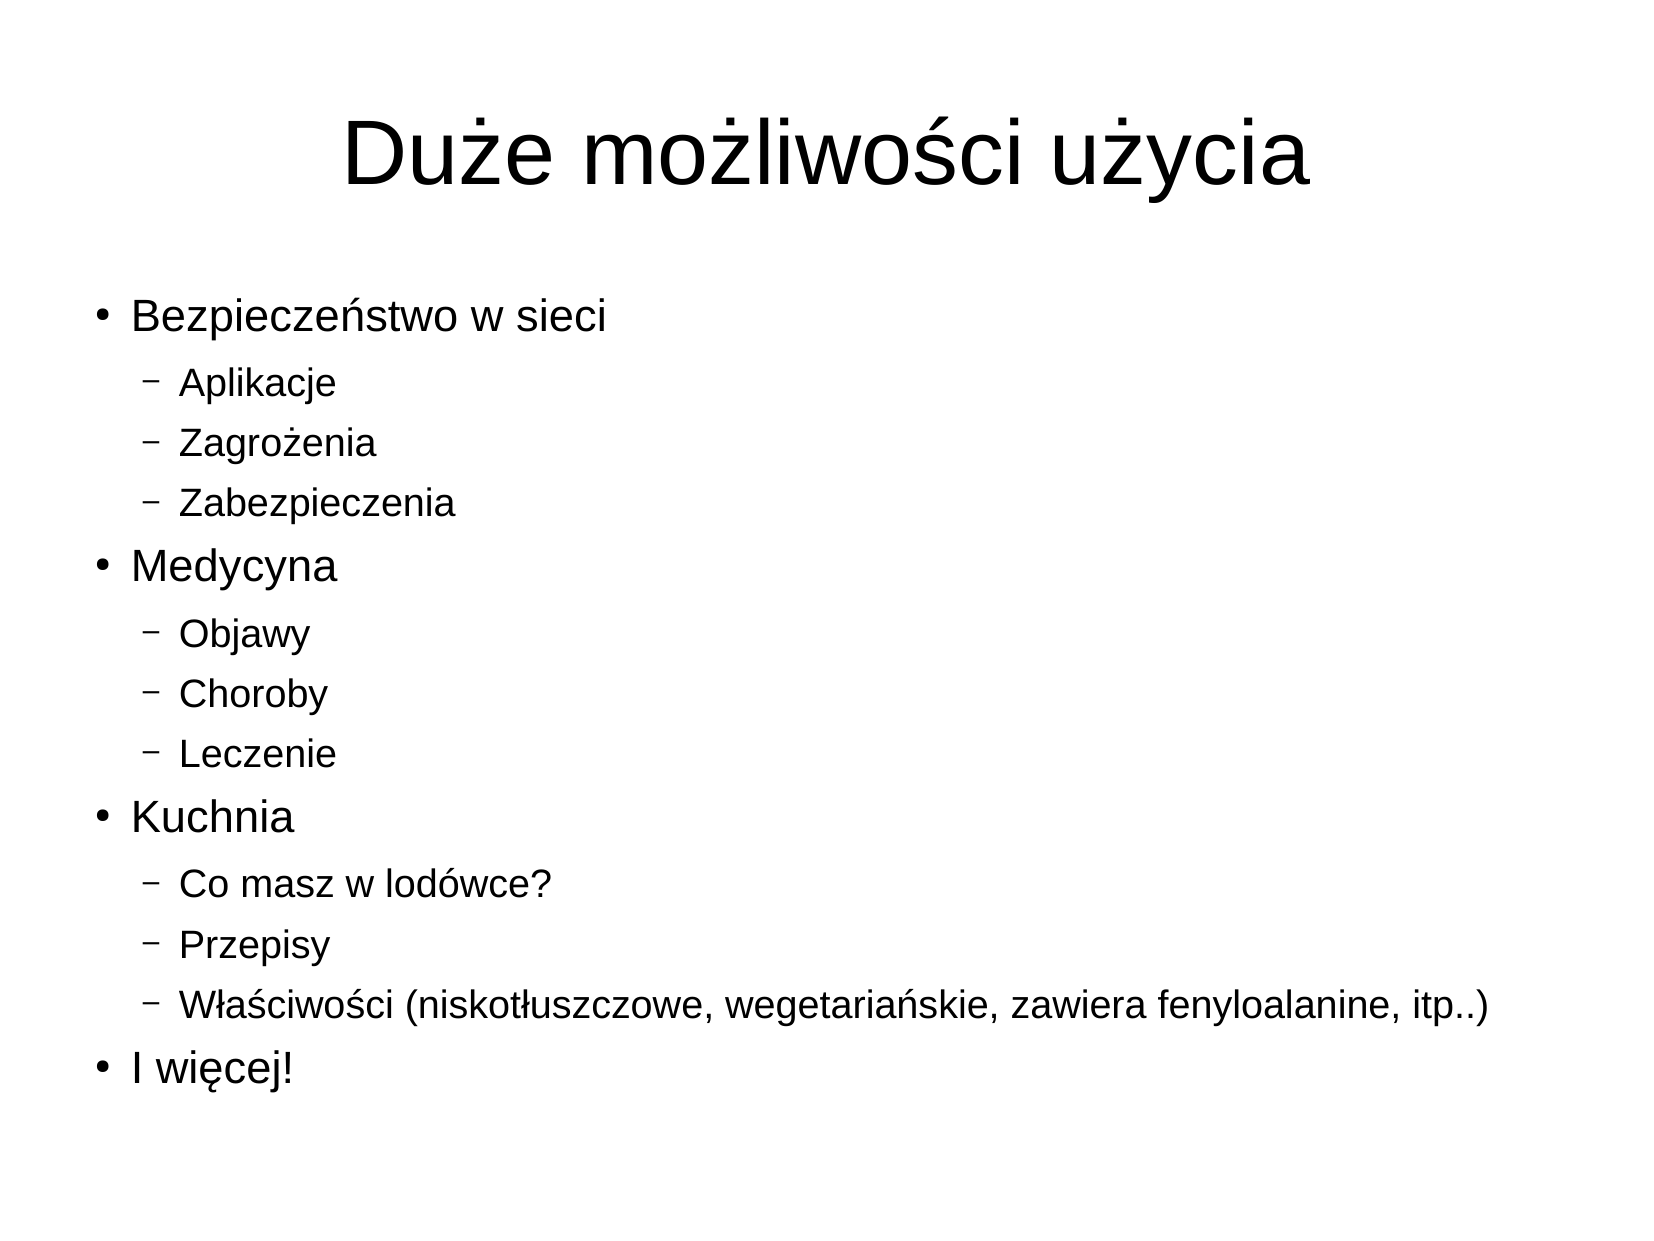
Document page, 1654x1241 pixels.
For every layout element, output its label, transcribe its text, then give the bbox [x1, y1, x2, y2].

list Bezpieczeństwo w sieci Aplikacje Zagrożenia Zabezpieczenia Medycyna Objawy Choroby Leczenie Kuchnia Co masz w lodówce? Przepisy Właściwości (niskotłuszczowe, wegetariańskie, zawiera fenyloalanine, itp..) I więcej! [82, 290, 1538, 1109]
title Duże możliwości użycia [82, 49, 1571, 257]
